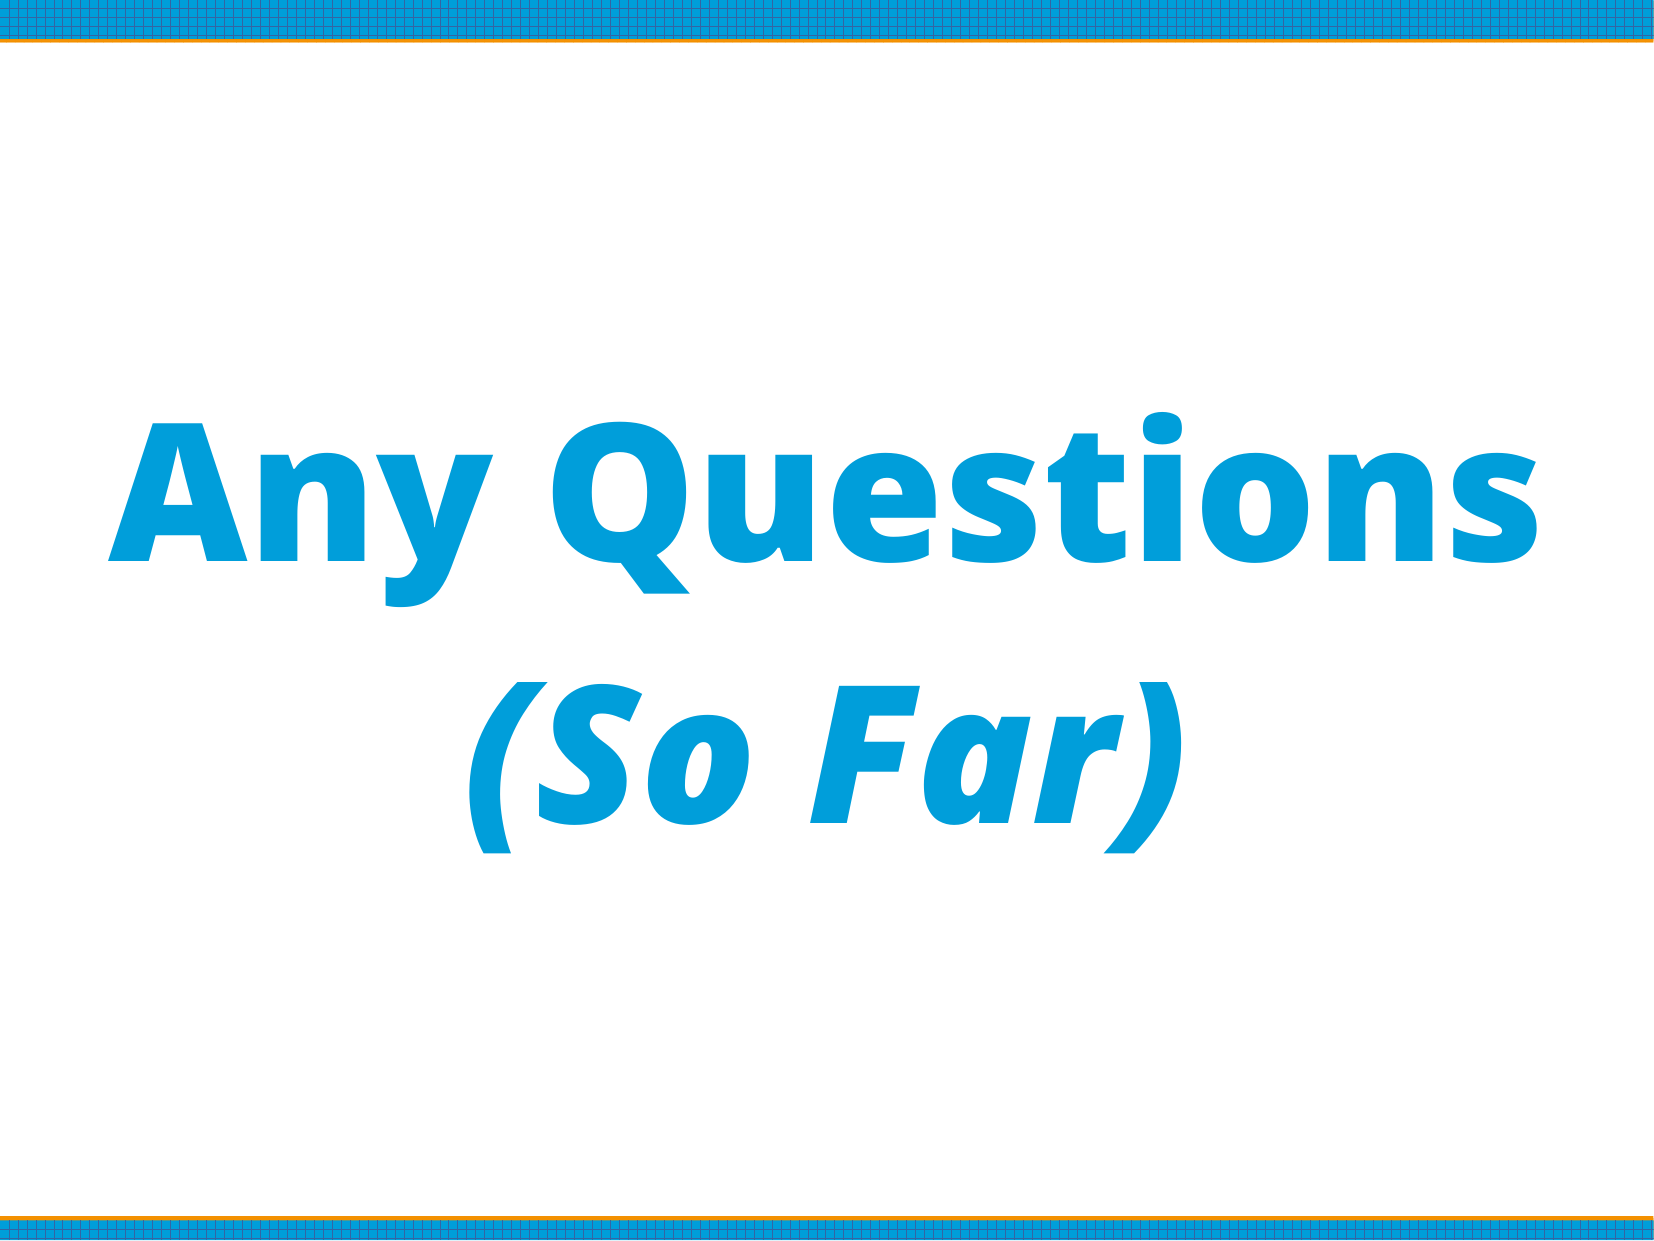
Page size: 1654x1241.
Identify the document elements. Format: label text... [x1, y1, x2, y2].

subtitle Any Questions (So Far) [82, 137, 1571, 1098]
